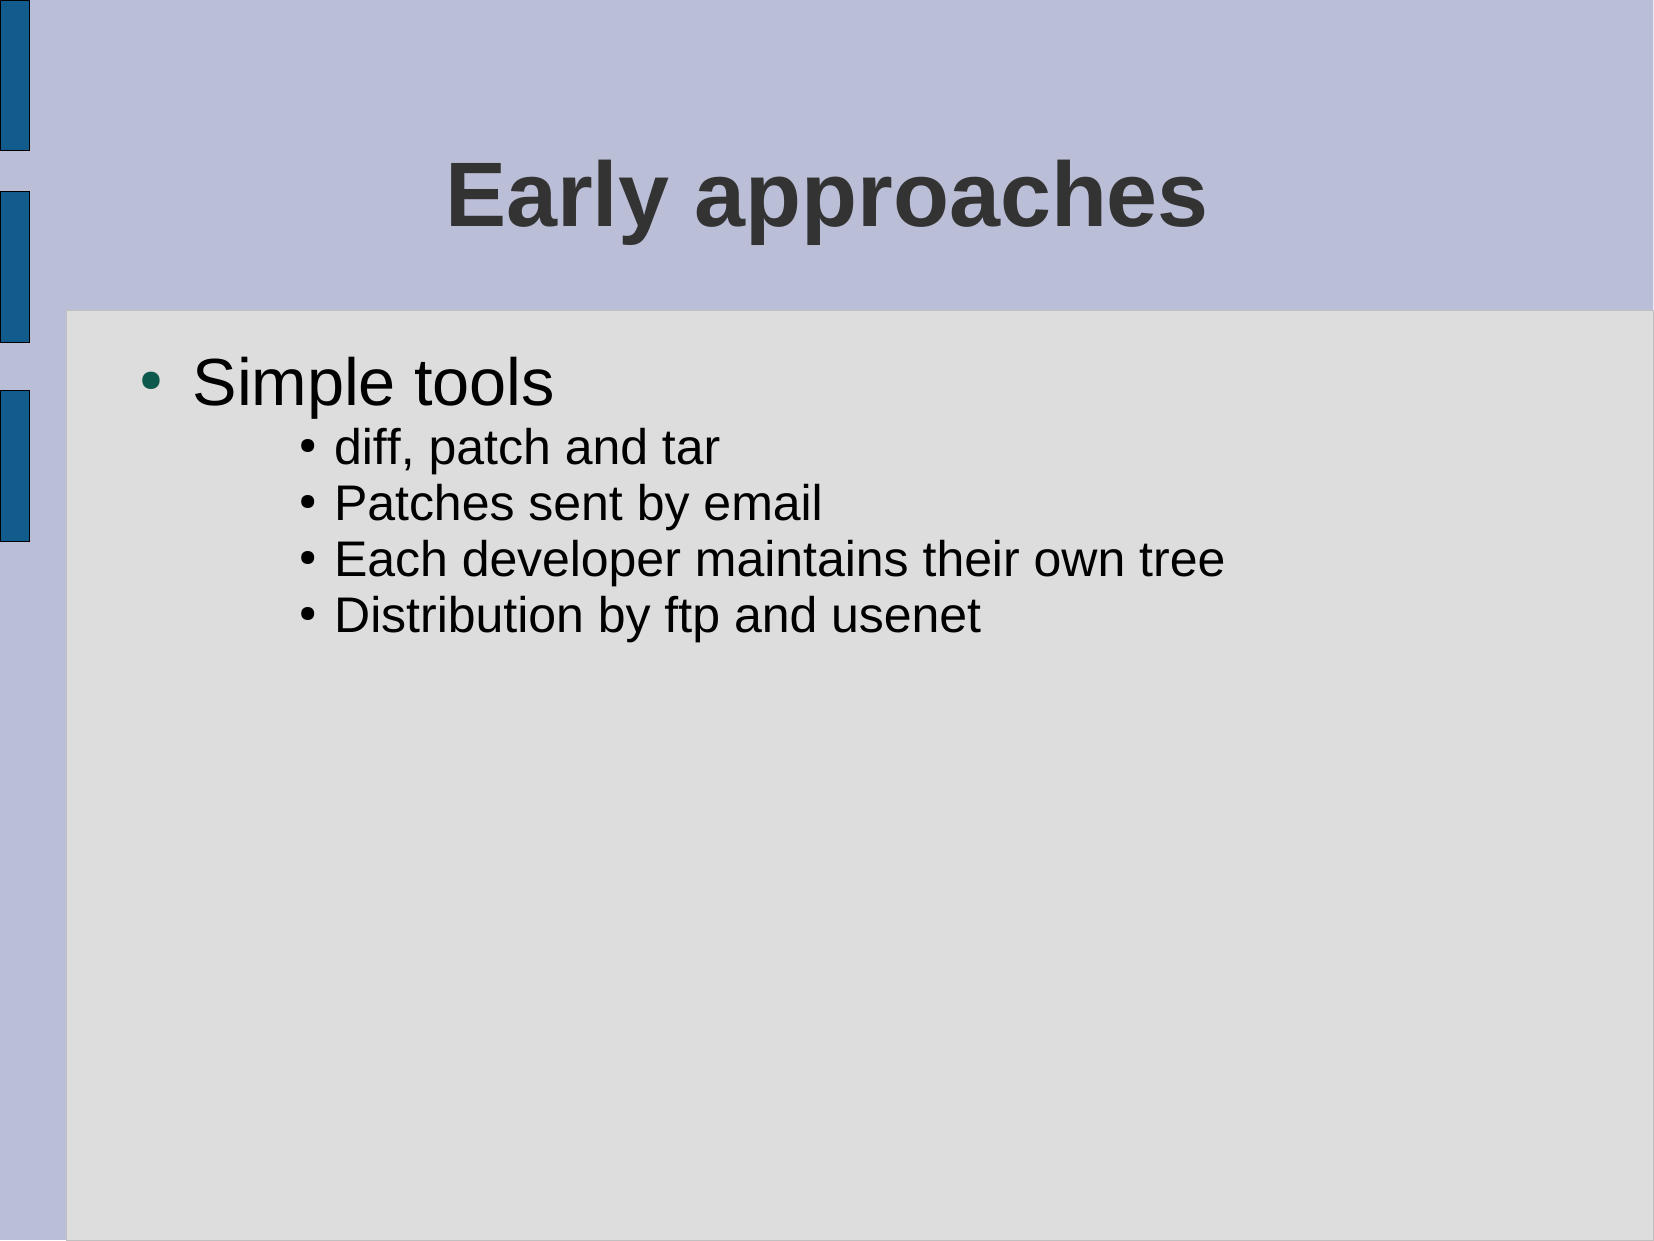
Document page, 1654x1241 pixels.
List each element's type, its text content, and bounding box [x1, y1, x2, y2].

list Simple tools diff, patch and tar Patches sent by email Each developer maintains their own tree Distribution by ftp and usenet [121, 344, 1534, 1112]
title Early approaches [121, 91, 1534, 299]
